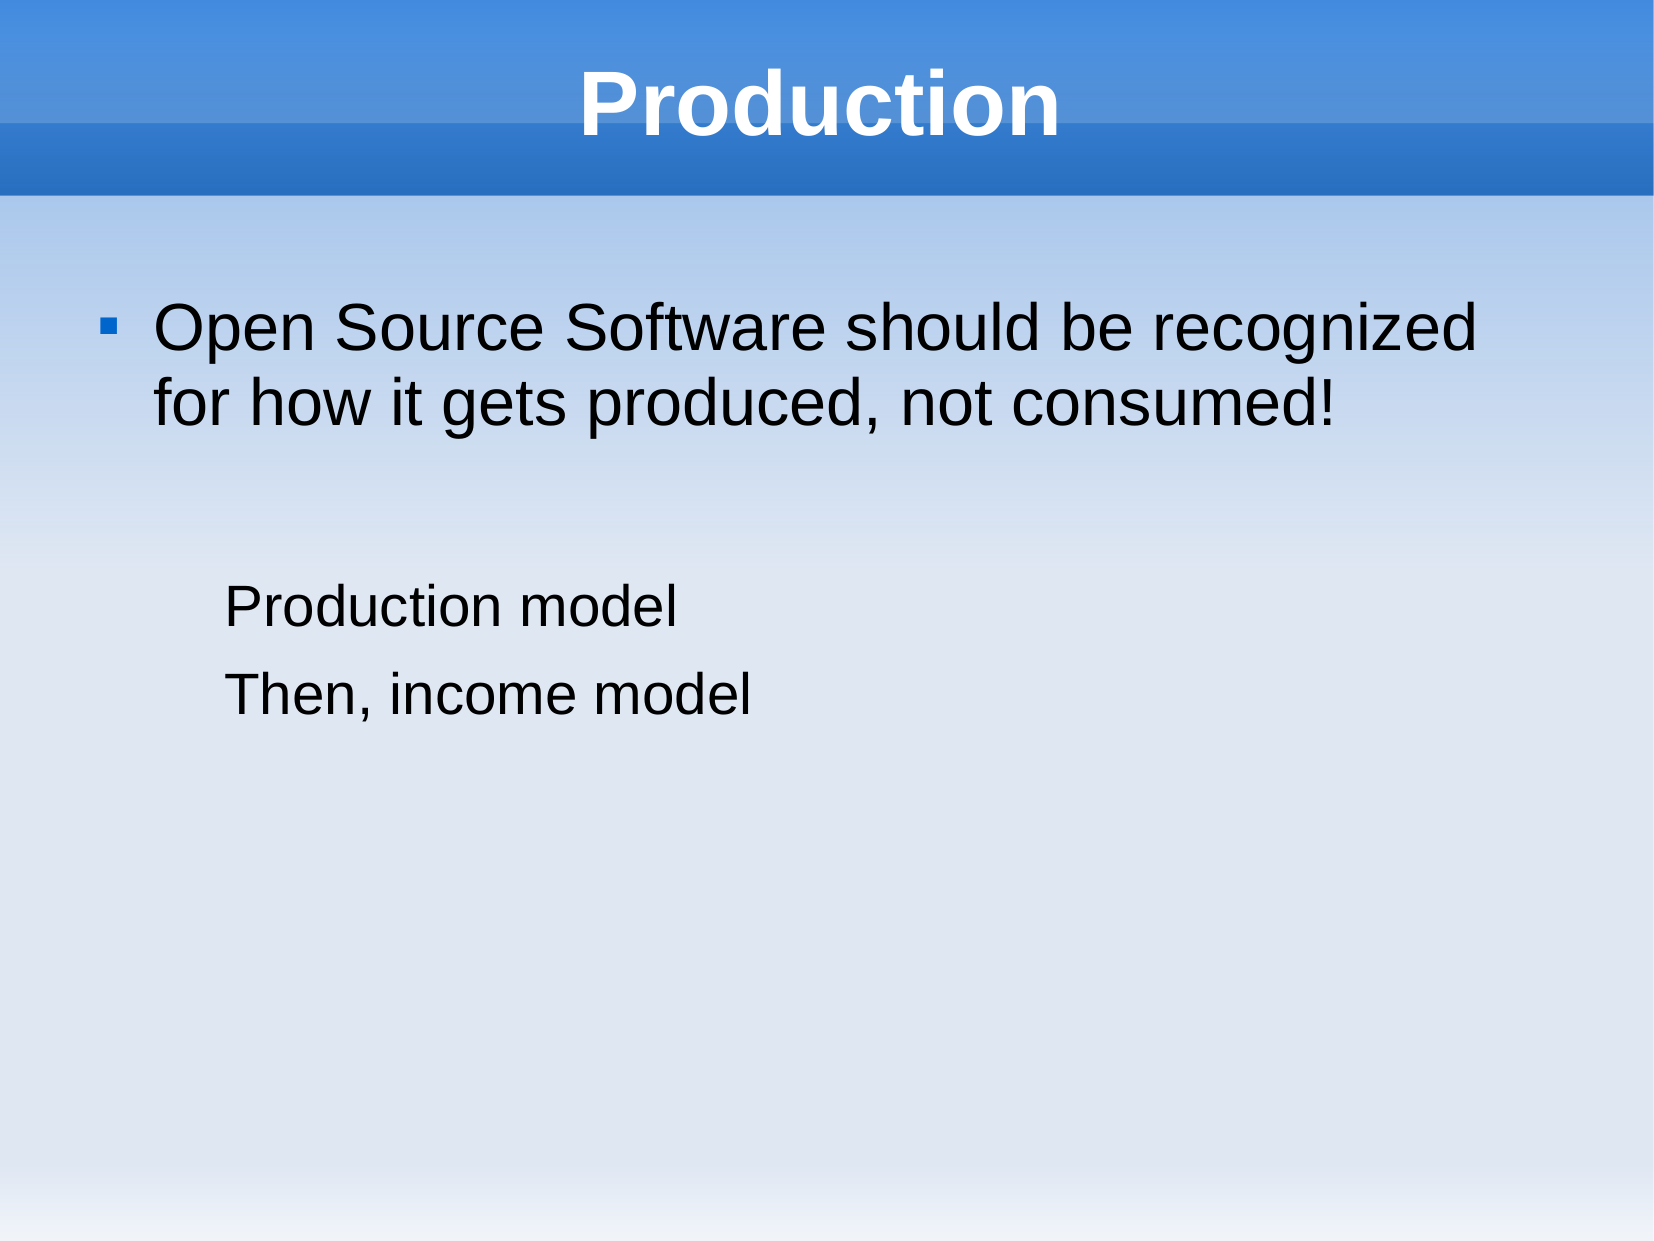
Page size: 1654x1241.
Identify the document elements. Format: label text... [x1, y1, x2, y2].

picture [0, 0, 1654, 1241]
list Open Source Software should be recognized for how it gets produced, not consumed! Production model Then, income model [82, 290, 1571, 1094]
title Production [76, 7, 1565, 200]
